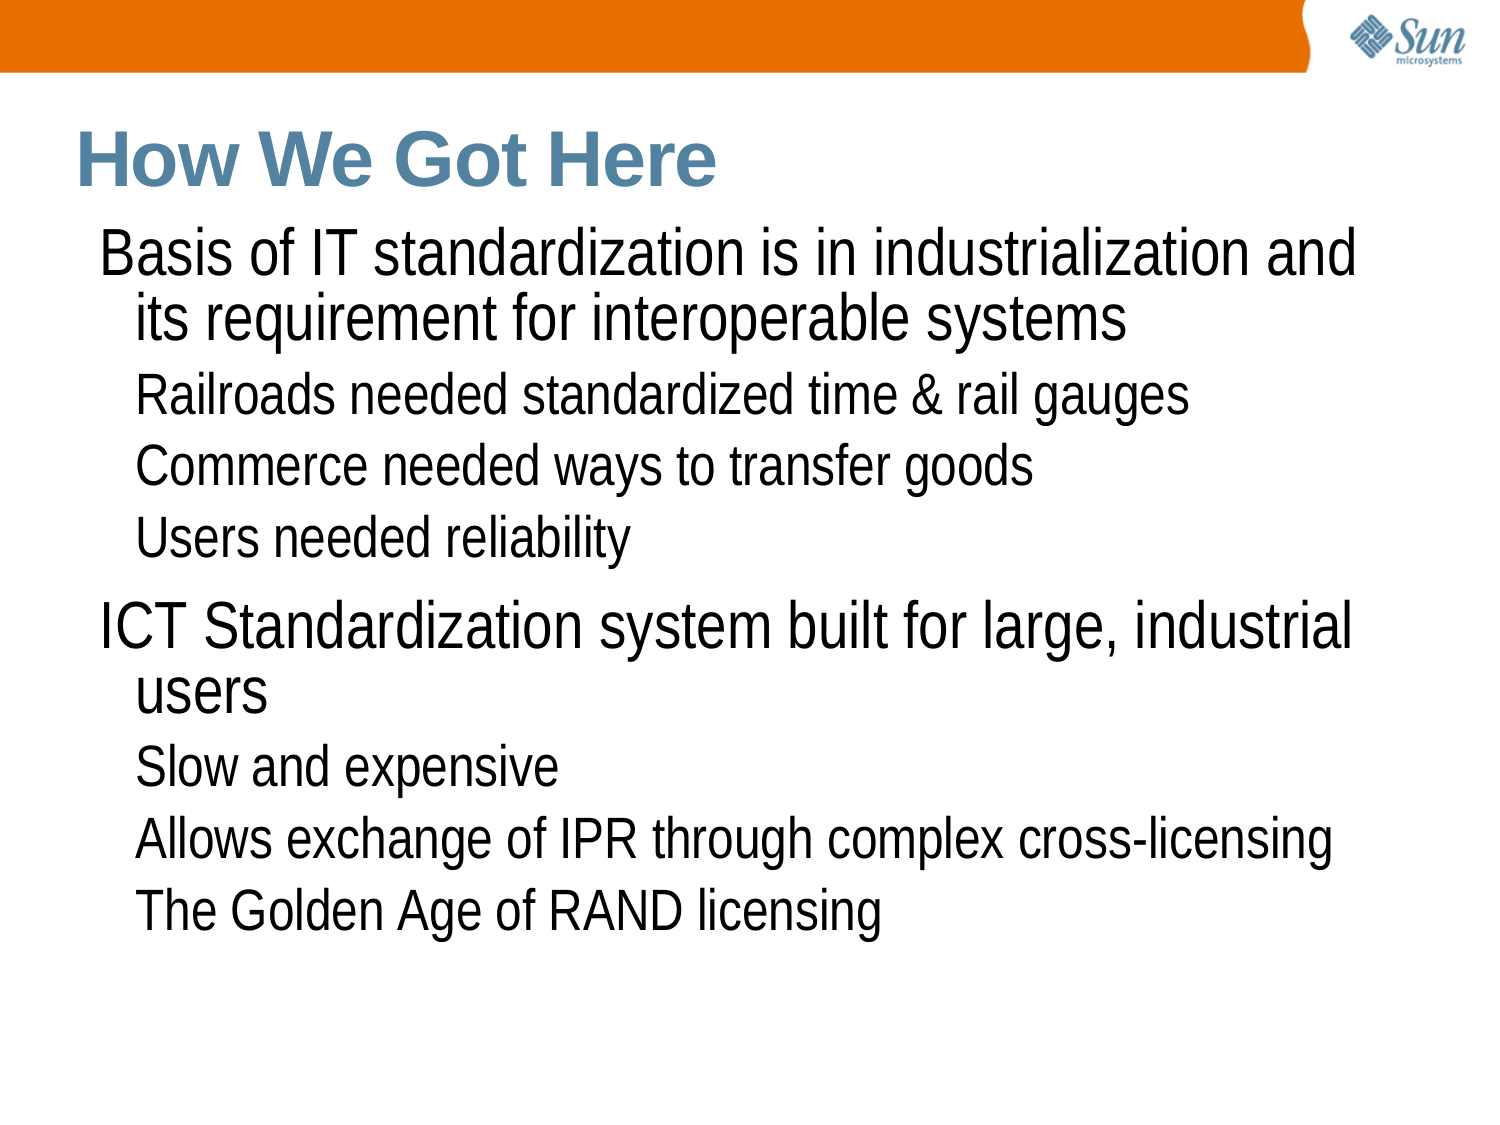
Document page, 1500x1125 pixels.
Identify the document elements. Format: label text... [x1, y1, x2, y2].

title How We Got Here [75, 122, 1438, 228]
picture [0, 0, 1500, 75]
list Basis of IT standardization is in industrialization and its requirement for interoperable systems Railroads needed standardized time & rail gauges Commerce needed ways to transfer goods Users needed reliability ICT Standardization system built for large, industrial users Slow and expensive Allows exchange of IPR through complex cross-licensing The Golden Age of RAND licensing [64, 223, 1402, 1125]
